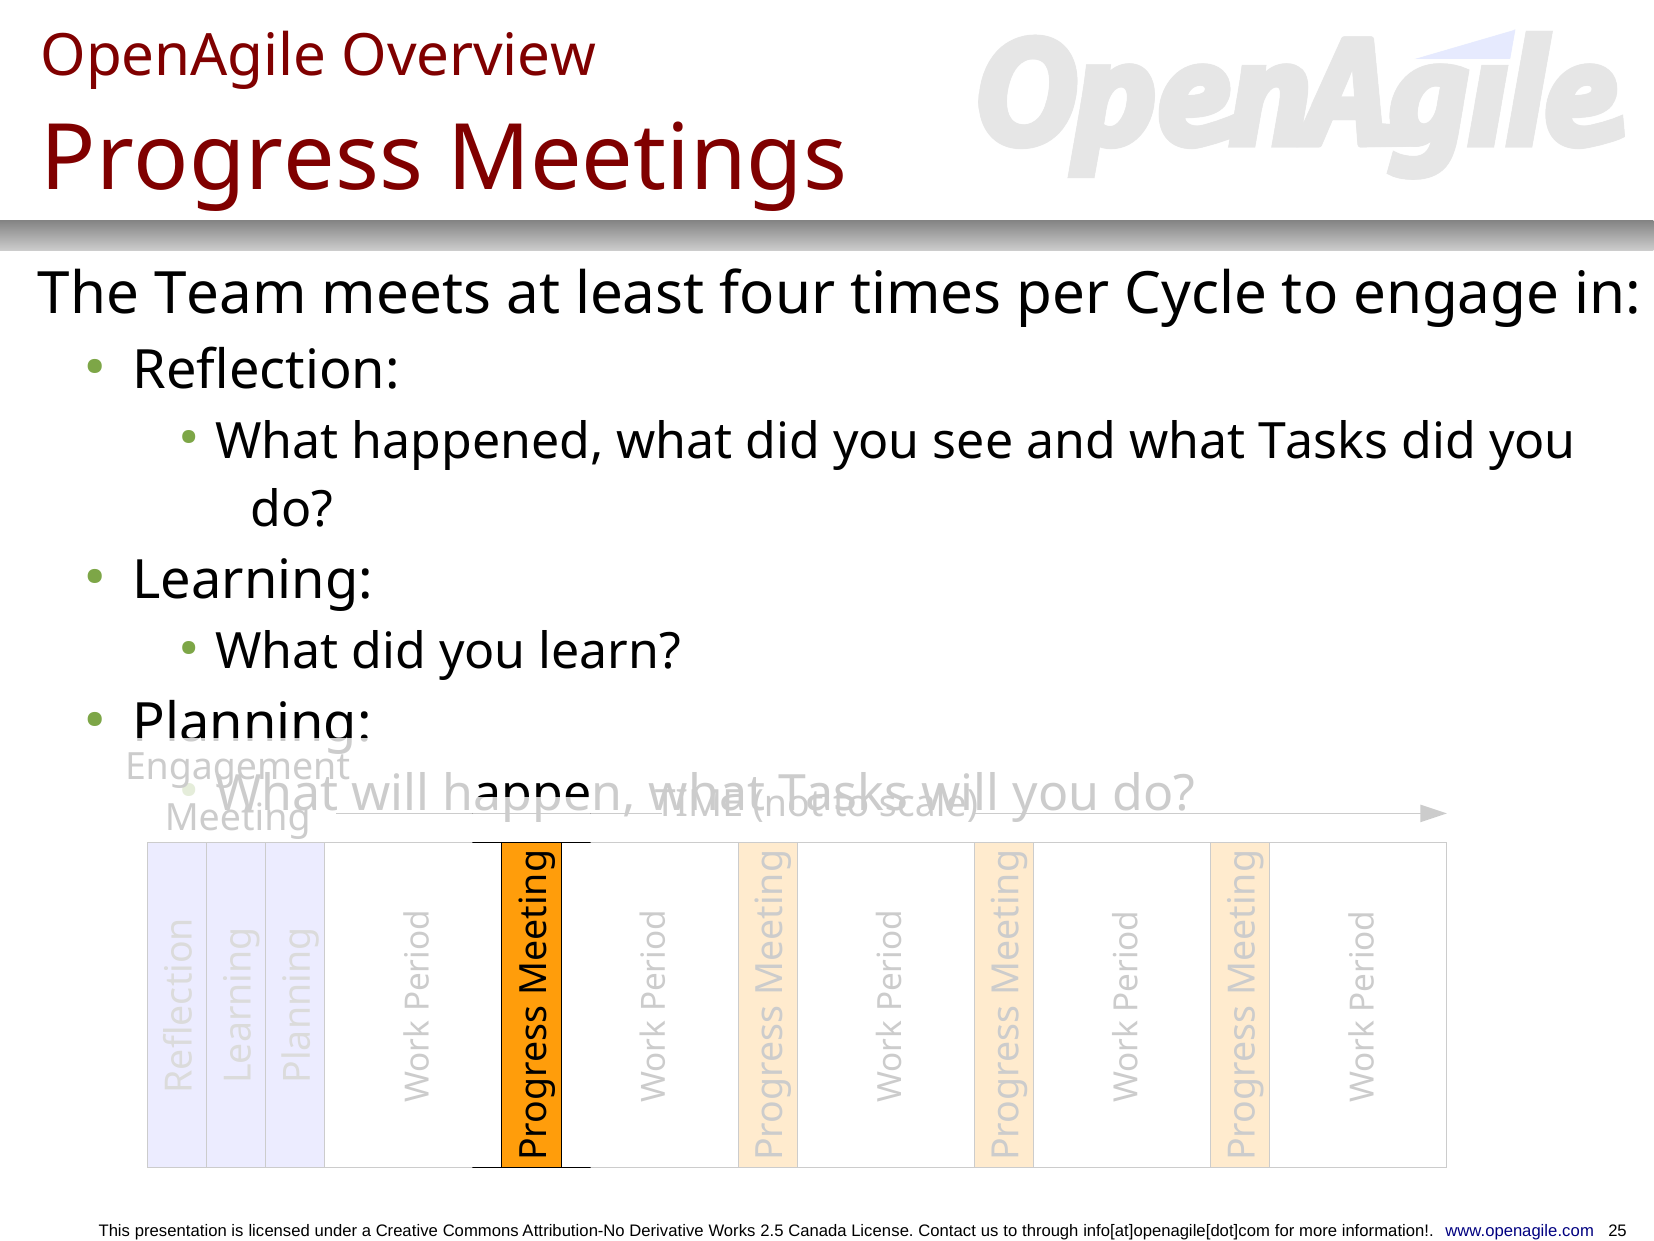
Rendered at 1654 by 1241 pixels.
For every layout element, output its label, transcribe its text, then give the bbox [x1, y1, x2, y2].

title OpenAgile Overview Progress Meetings [40, 16, 1654, 214]
text_box Progress Meeting [501, 842, 562, 1168]
list The Team meets at least four times per Cycle to engage in: Reflection: What happened, what did you see and what Tasks did you do? Learning: What did you learn? Planning: What will happen, what Tasks will you do? [37, 251, 1654, 1177]
text_box [118, 738, 1595, 1211]
